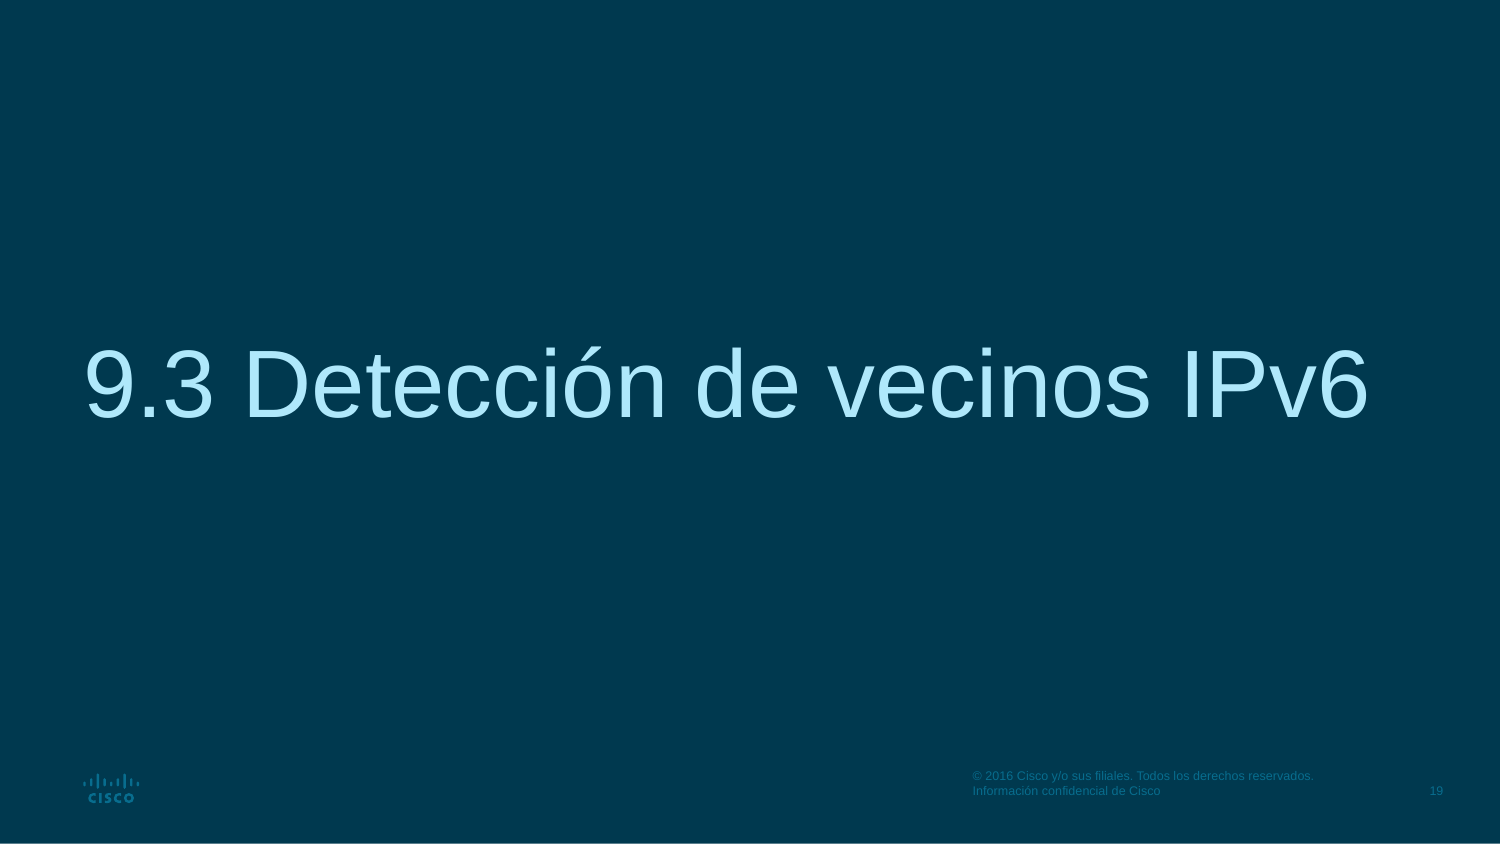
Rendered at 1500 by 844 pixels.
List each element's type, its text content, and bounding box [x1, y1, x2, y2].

title 9.3 Detección de vecinos IPv6 [68, 293, 1418, 446]
